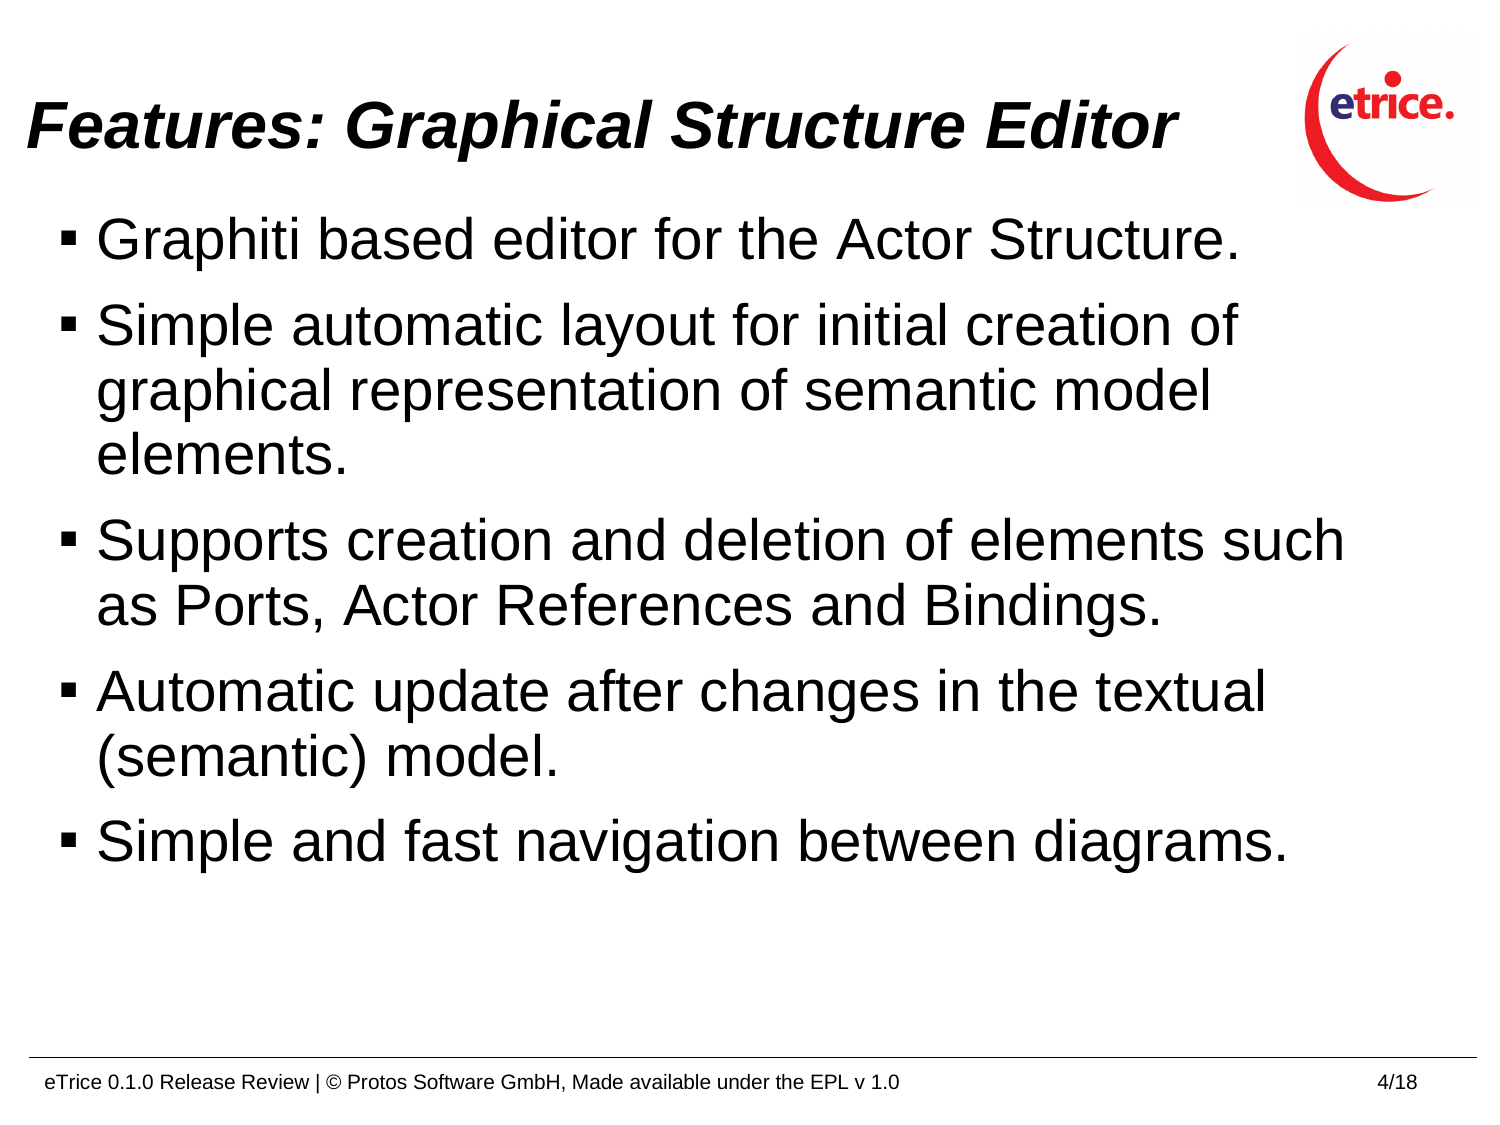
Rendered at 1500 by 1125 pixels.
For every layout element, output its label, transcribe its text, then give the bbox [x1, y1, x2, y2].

list Graphiti based editor for the Actor Structure. Simple automatic layout for initial creation of graphical representation of semantic model elements. Supports creation and deletion of elements such as Ports, Actor References and Bindings. Automatic update after changes in the textual (semantic) model. Simple and fast navigation between diagrams. [59, 206, 1418, 1040]
title Features: Graphical Structure Editor [26, 84, 1474, 172]
picture [1299, 29, 1477, 207]
